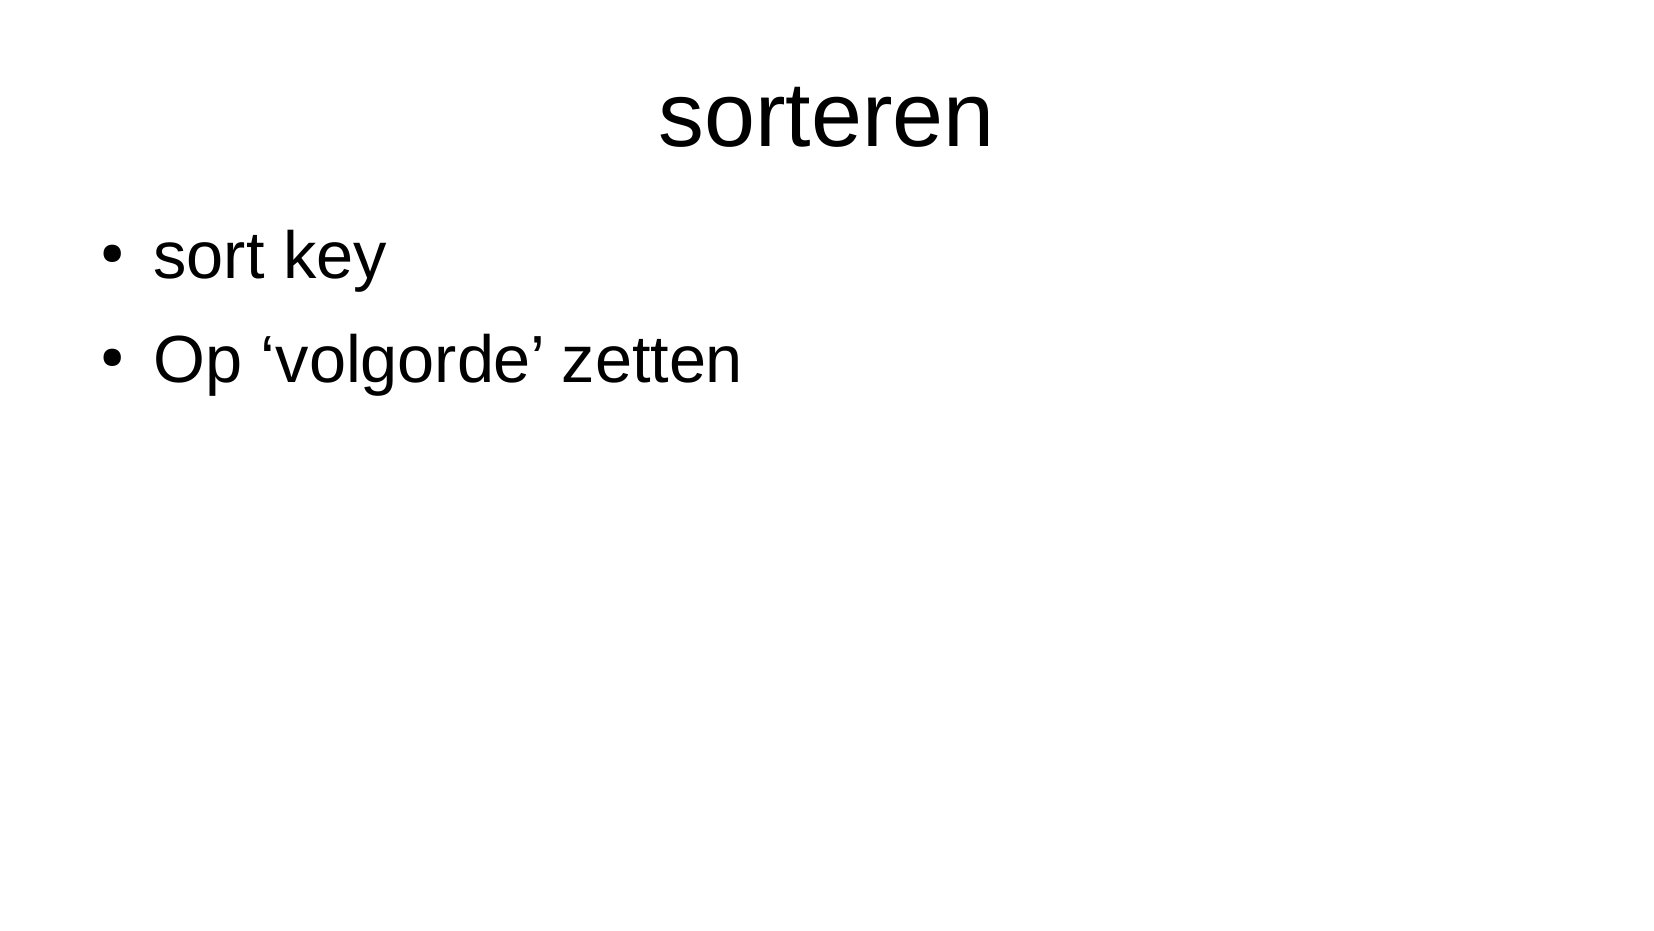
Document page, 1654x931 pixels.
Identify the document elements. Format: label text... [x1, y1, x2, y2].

title sorteren [82, 37, 1571, 193]
list sort key Op ‘volgorde’ zetten [82, 217, 1571, 758]
